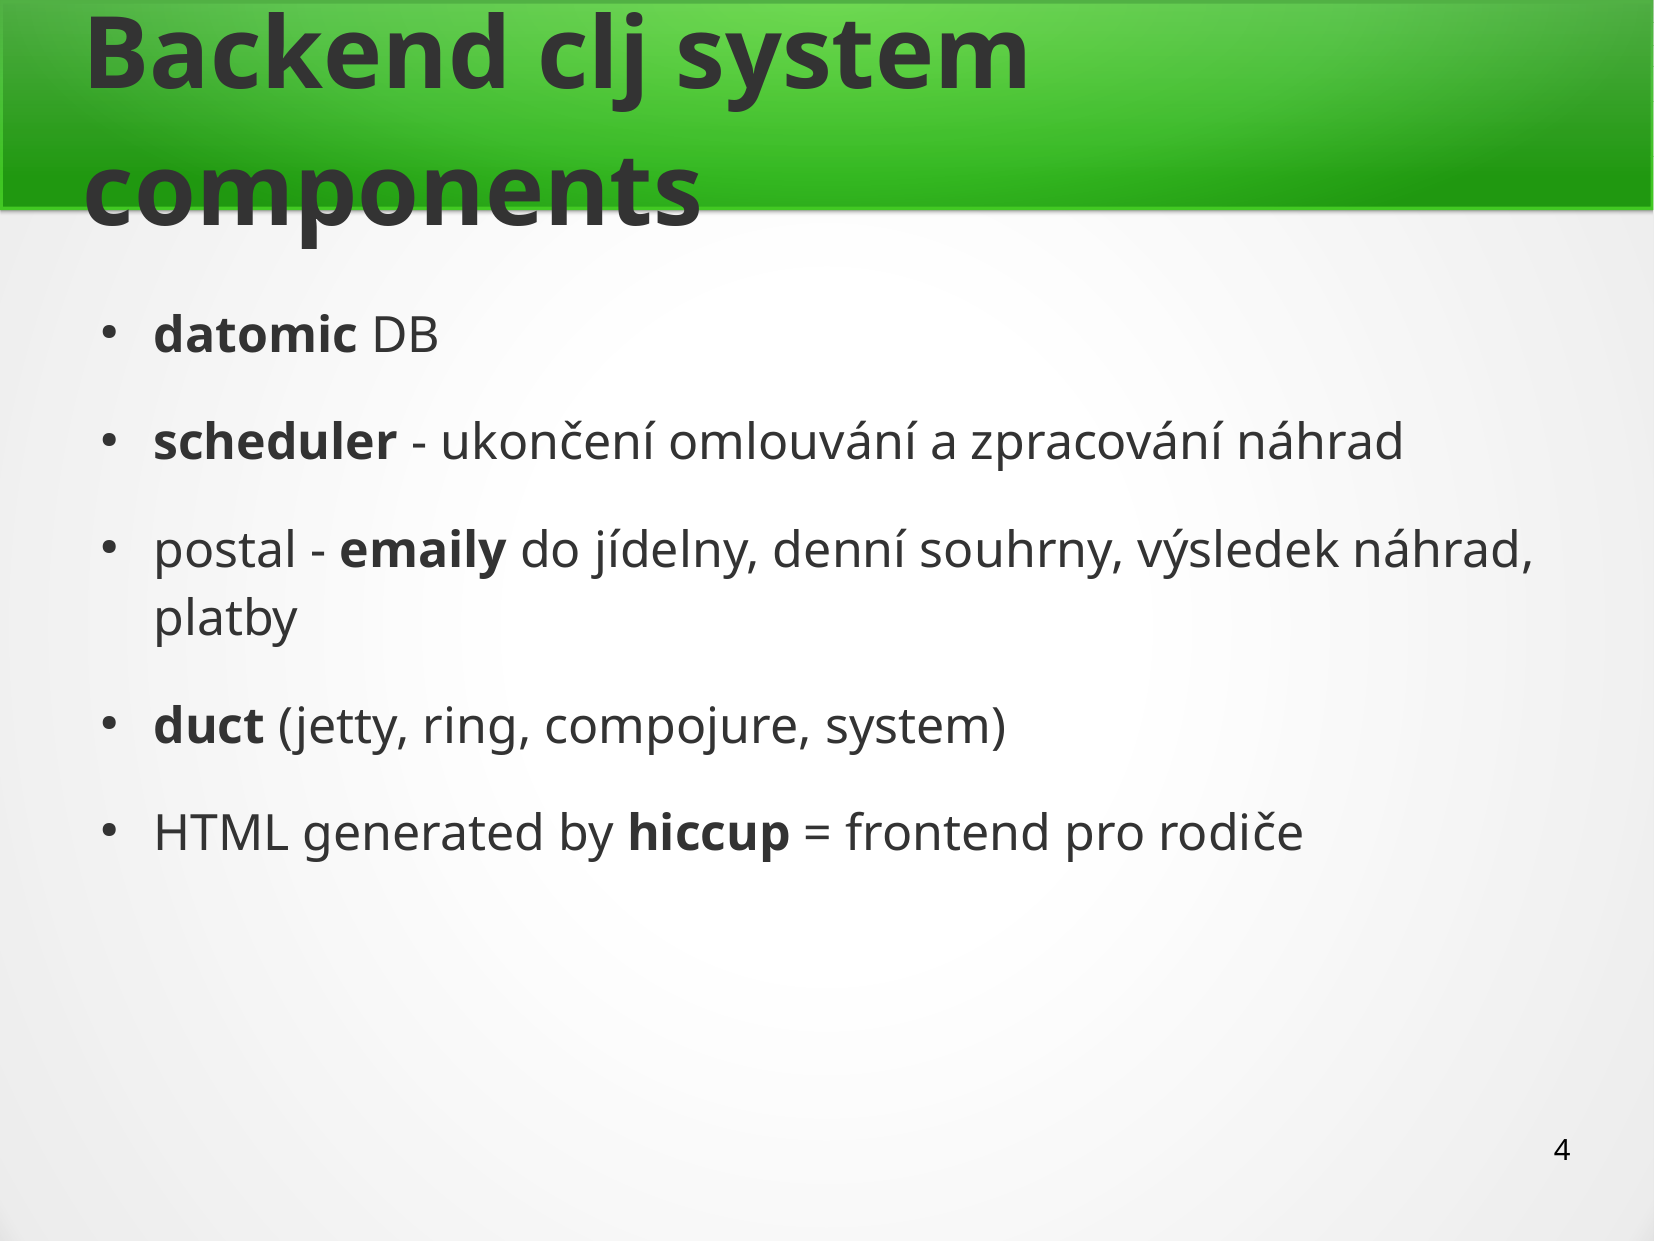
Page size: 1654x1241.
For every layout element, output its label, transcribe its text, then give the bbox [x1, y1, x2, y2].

list datomic DB scheduler - ukončení omlouvání a zpracování náhrad postal - emaily do jídelny, denní souhrny, výsledek náhrad, platby duct (jetty, ring, compojure, system) HTML generated by hiccup = frontend pro rodiče [82, 299, 1571, 1019]
title Backend clj system components [82, 47, 1571, 189]
